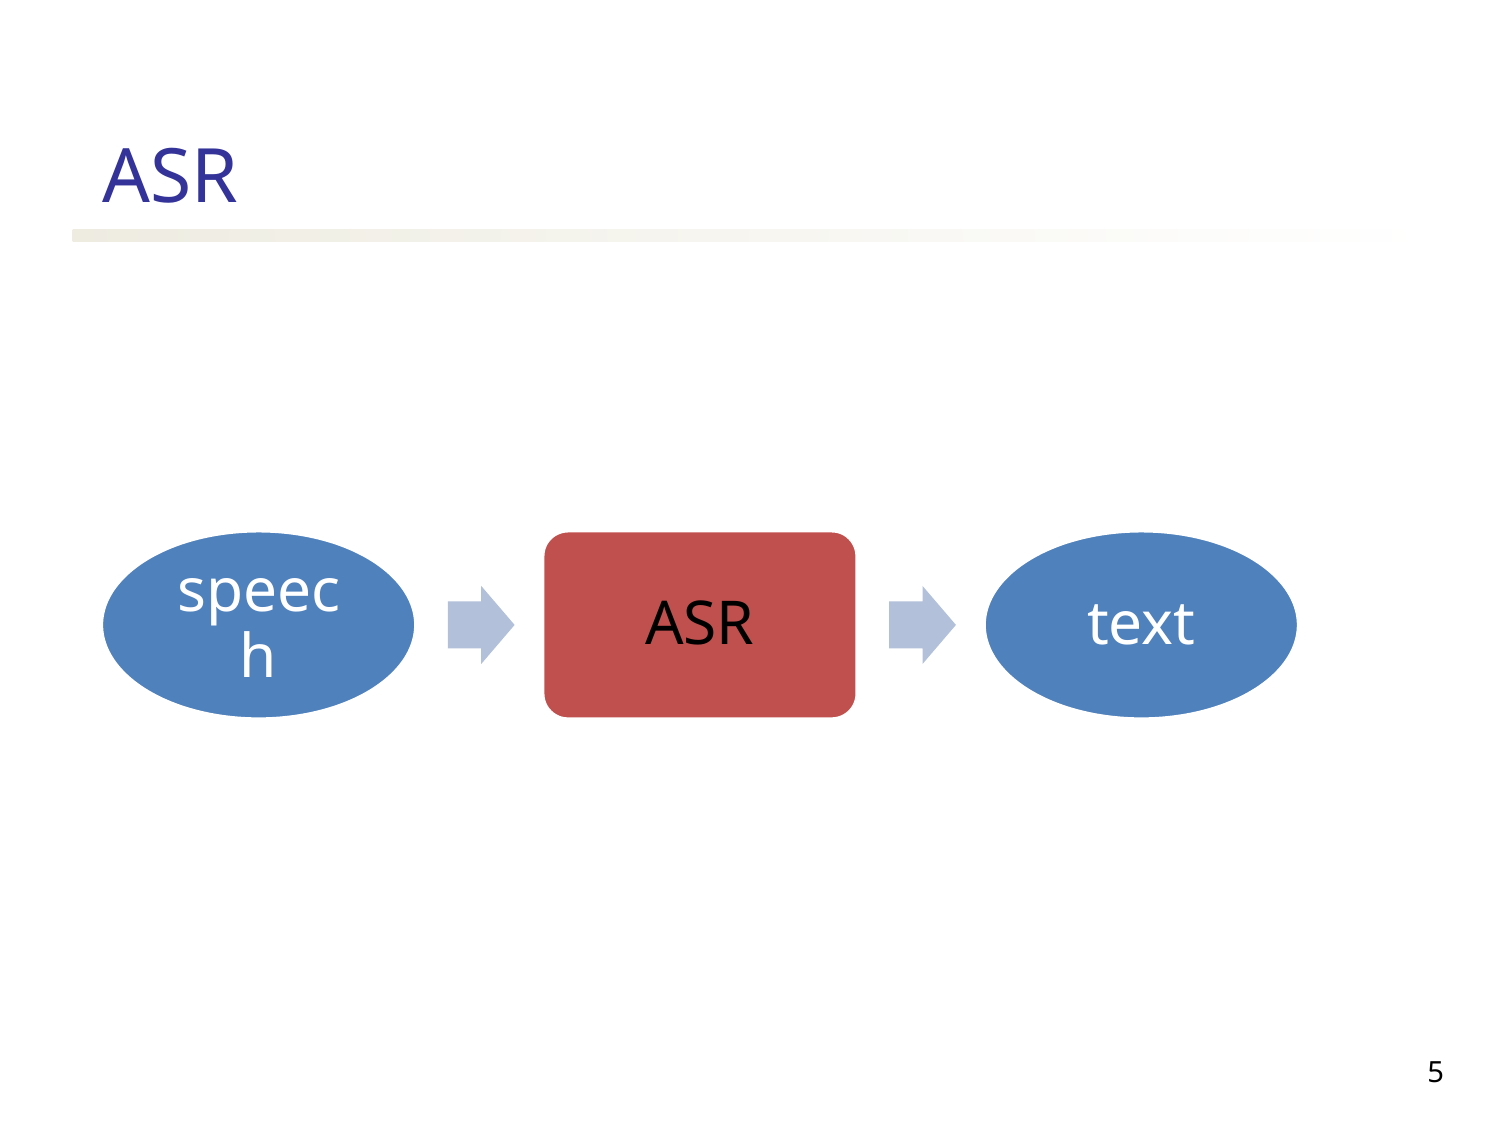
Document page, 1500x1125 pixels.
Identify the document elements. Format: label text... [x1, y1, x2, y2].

text_box <number> [1412, 1025, 1475, 1100]
text_box [447, 585, 515, 665]
text_box ASR [87, 37, 1304, 225]
text_box speech [101, 530, 417, 720]
text_box [889, 585, 956, 665]
text_box ASR [542, 530, 858, 720]
text_box text [983, 530, 1299, 720]
